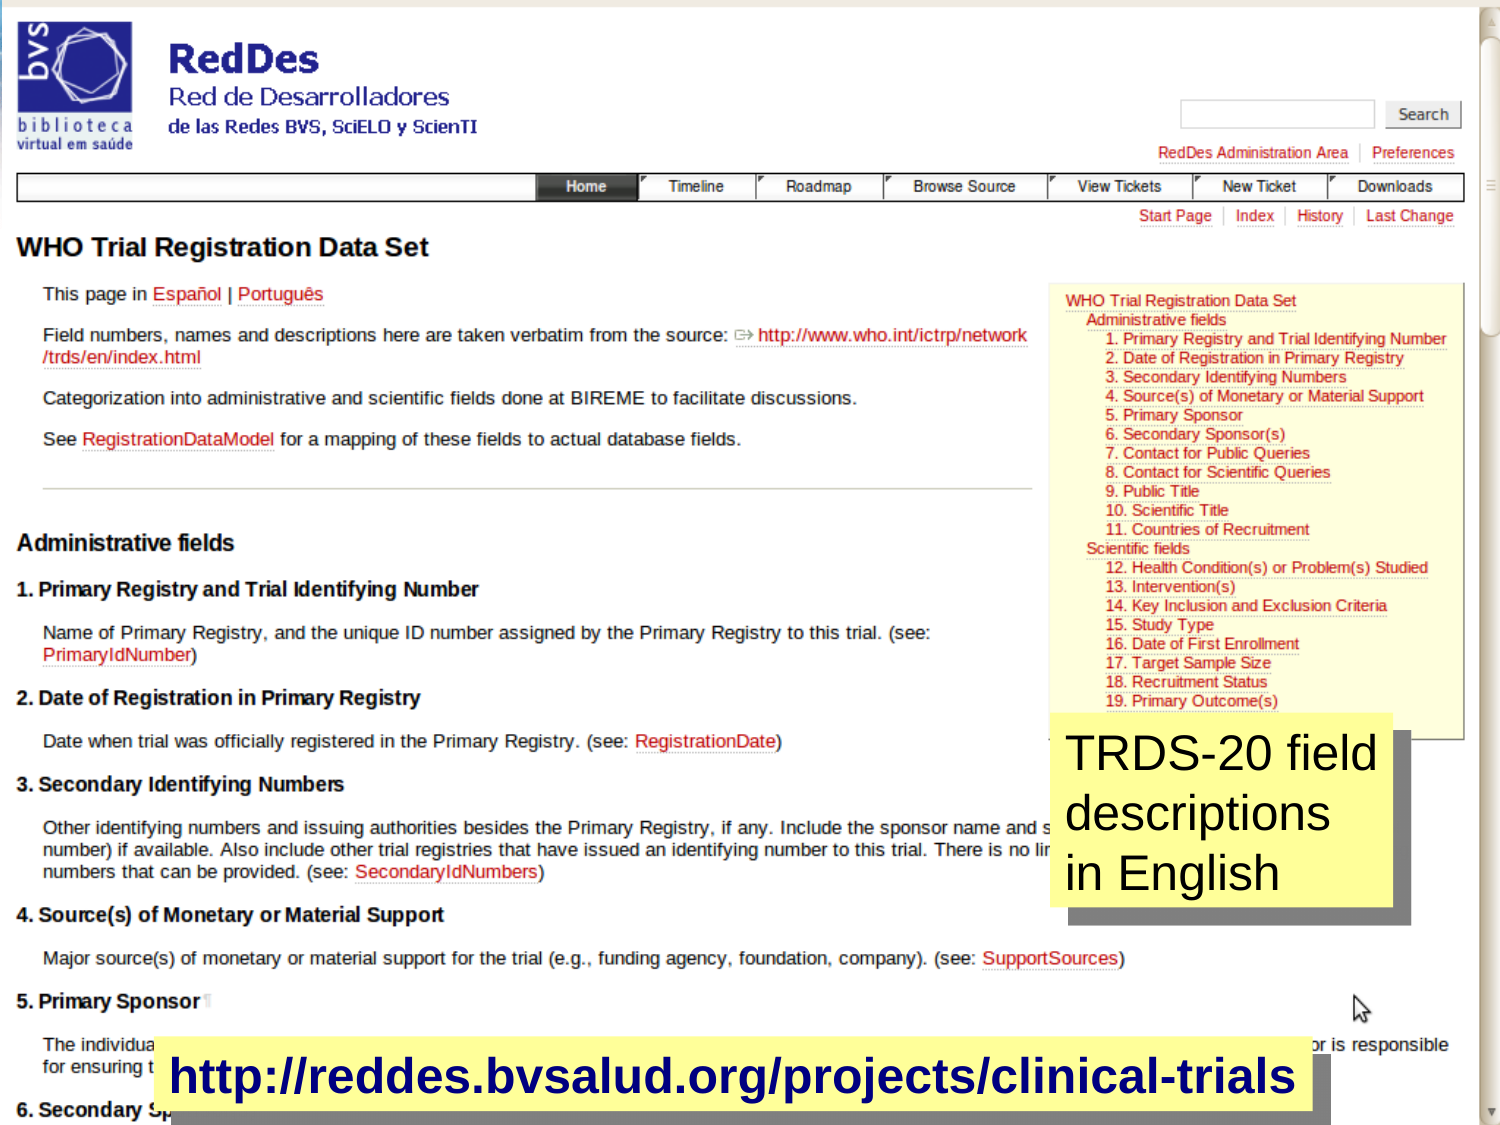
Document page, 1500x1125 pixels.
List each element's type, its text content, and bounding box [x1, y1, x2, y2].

text_box TRDS-20 field descriptions in English [1050, 712, 1394, 908]
text_box http://reddes.bvsalud.org/projects/clinical-trials [153, 1036, 1313, 1112]
picture [0, 0, 1500, 1125]
